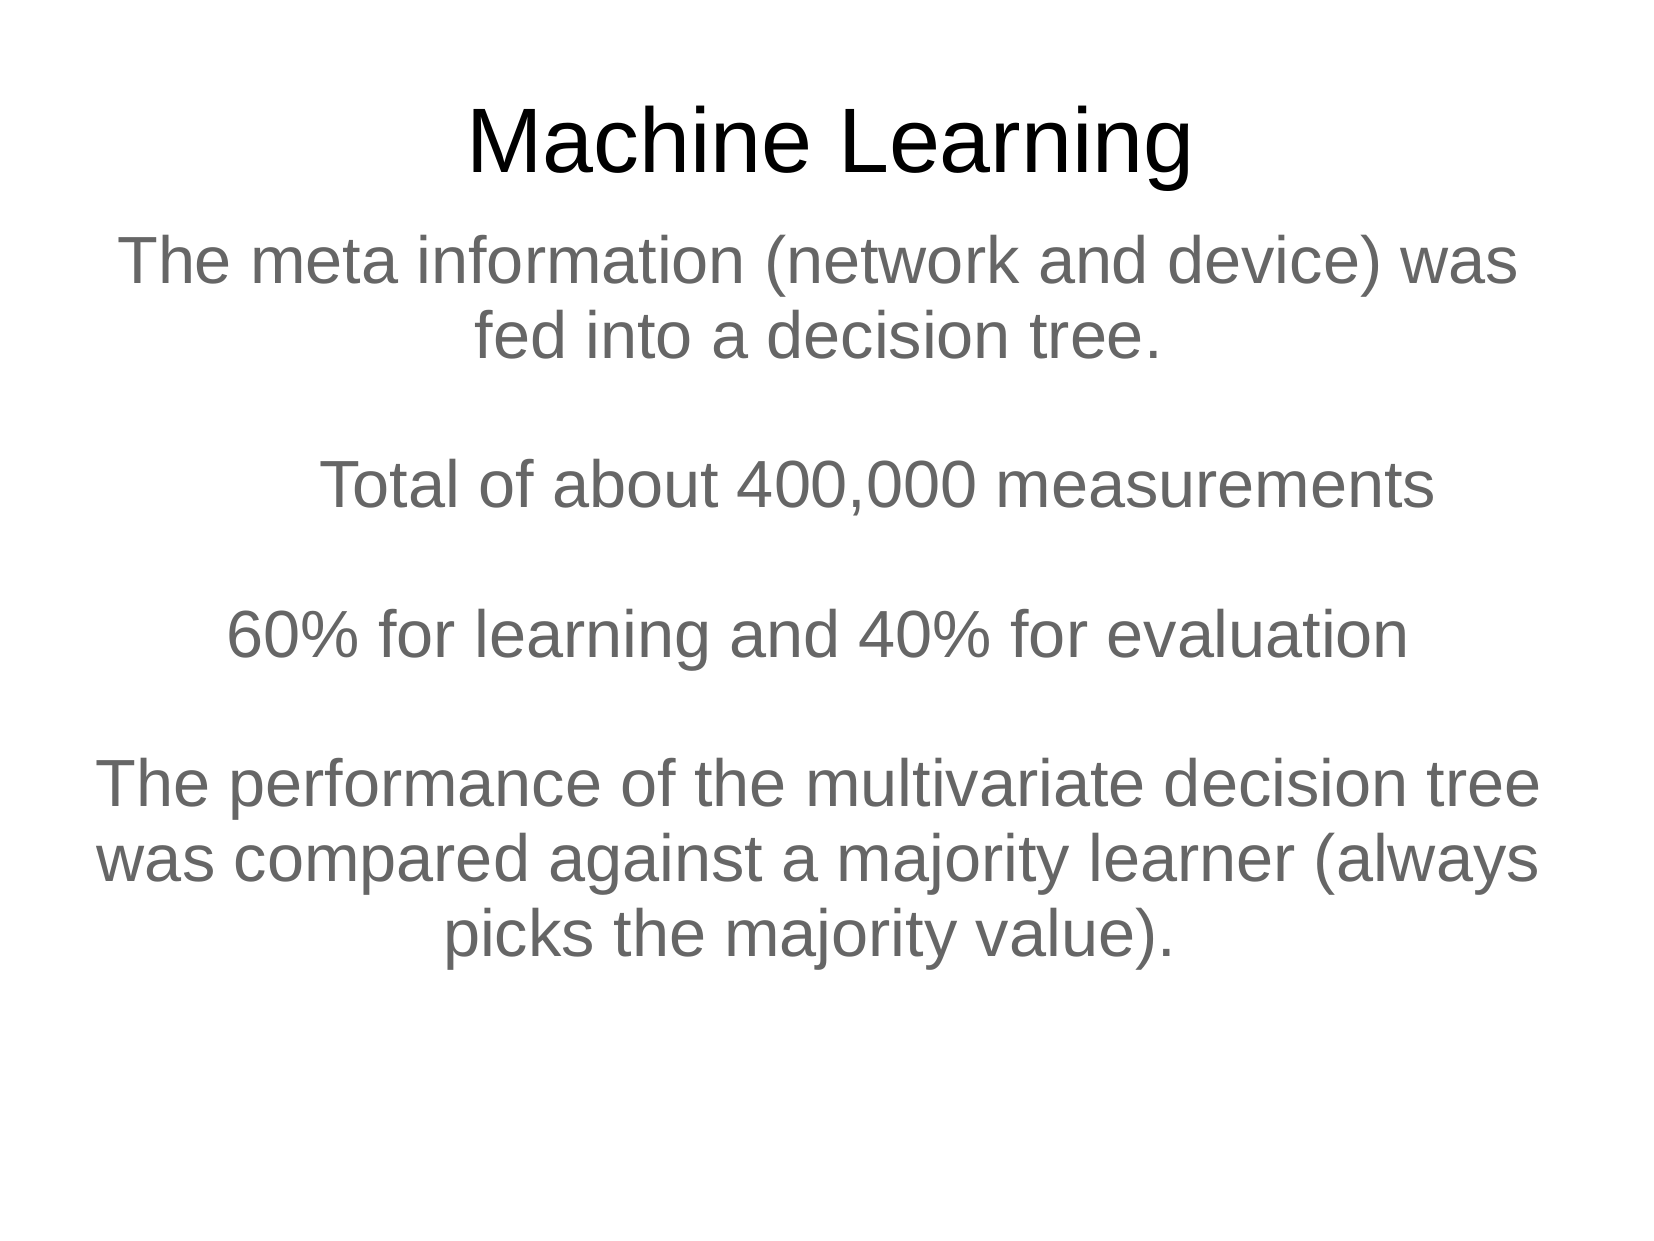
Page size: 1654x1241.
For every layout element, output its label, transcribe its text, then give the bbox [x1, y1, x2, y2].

text_box The meta information (network and device) was fed into a decision tree. Total of about 400,000 measurements 60% for learning and 40% for evaluation The performance of the multivariate decision tree was compared against a majority learner (always picks the majority value). [75, 149, 1564, 1194]
title Machine Learning [86, 37, 1576, 245]
